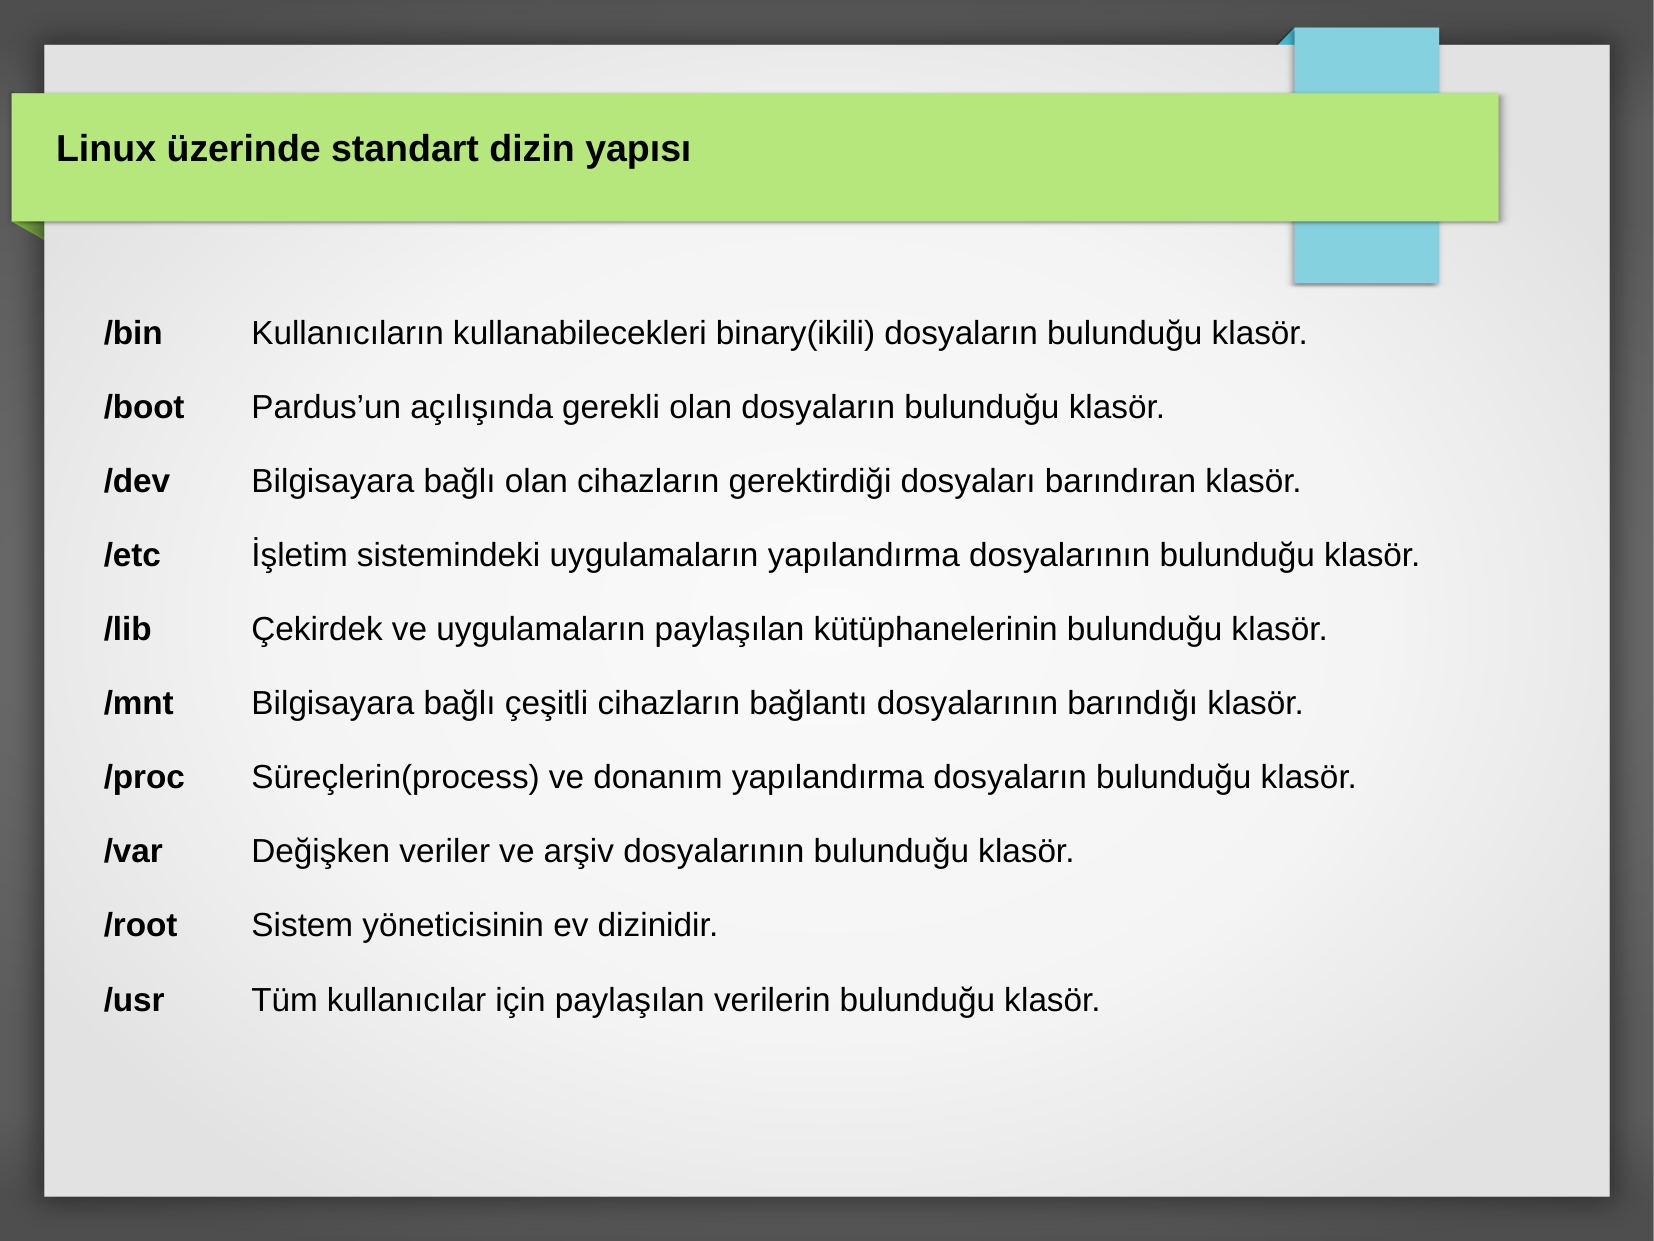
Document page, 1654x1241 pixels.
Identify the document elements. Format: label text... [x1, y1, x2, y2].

picture [0, 0, 1654, 1241]
text_box Linux üzerinde standart dizin yapısı [41, 120, 1134, 220]
text_box /bin Kullanıcıların kullanabilecekleri binary(ikili) dosyaların bulunduğu klasör. /boot Pardus’un açılışında gerekli olan dosyaların bulunduğu klasör. /dev Bilgisayara bağlı olan cihazların gerektirdiği dosyaları barındıran klasör. /etc İşletim sistemindeki uygulamaların yapılandırma dosyalarının bulunduğu klasör. /lib Çekirdek ve uygulamaların paylaşılan kütüphanelerinin bulunduğu klasör. /mnt Bilgisayara bağlı çeşitli cihazların bağlantı dosyalarının barındığı klasör. /proc Süreçlerin(process) ve donanım yapılandırma dosyaların bulunduğu klasör. /var Değişken veriler ve arşiv dosyalarının bulunduğu klasör. /root Sistem yöneticisinin ev dizinidir. /usr Tüm kullanıcılar için paylaşılan verilerin bulunduğu klasör. [89, 307, 1560, 1100]
